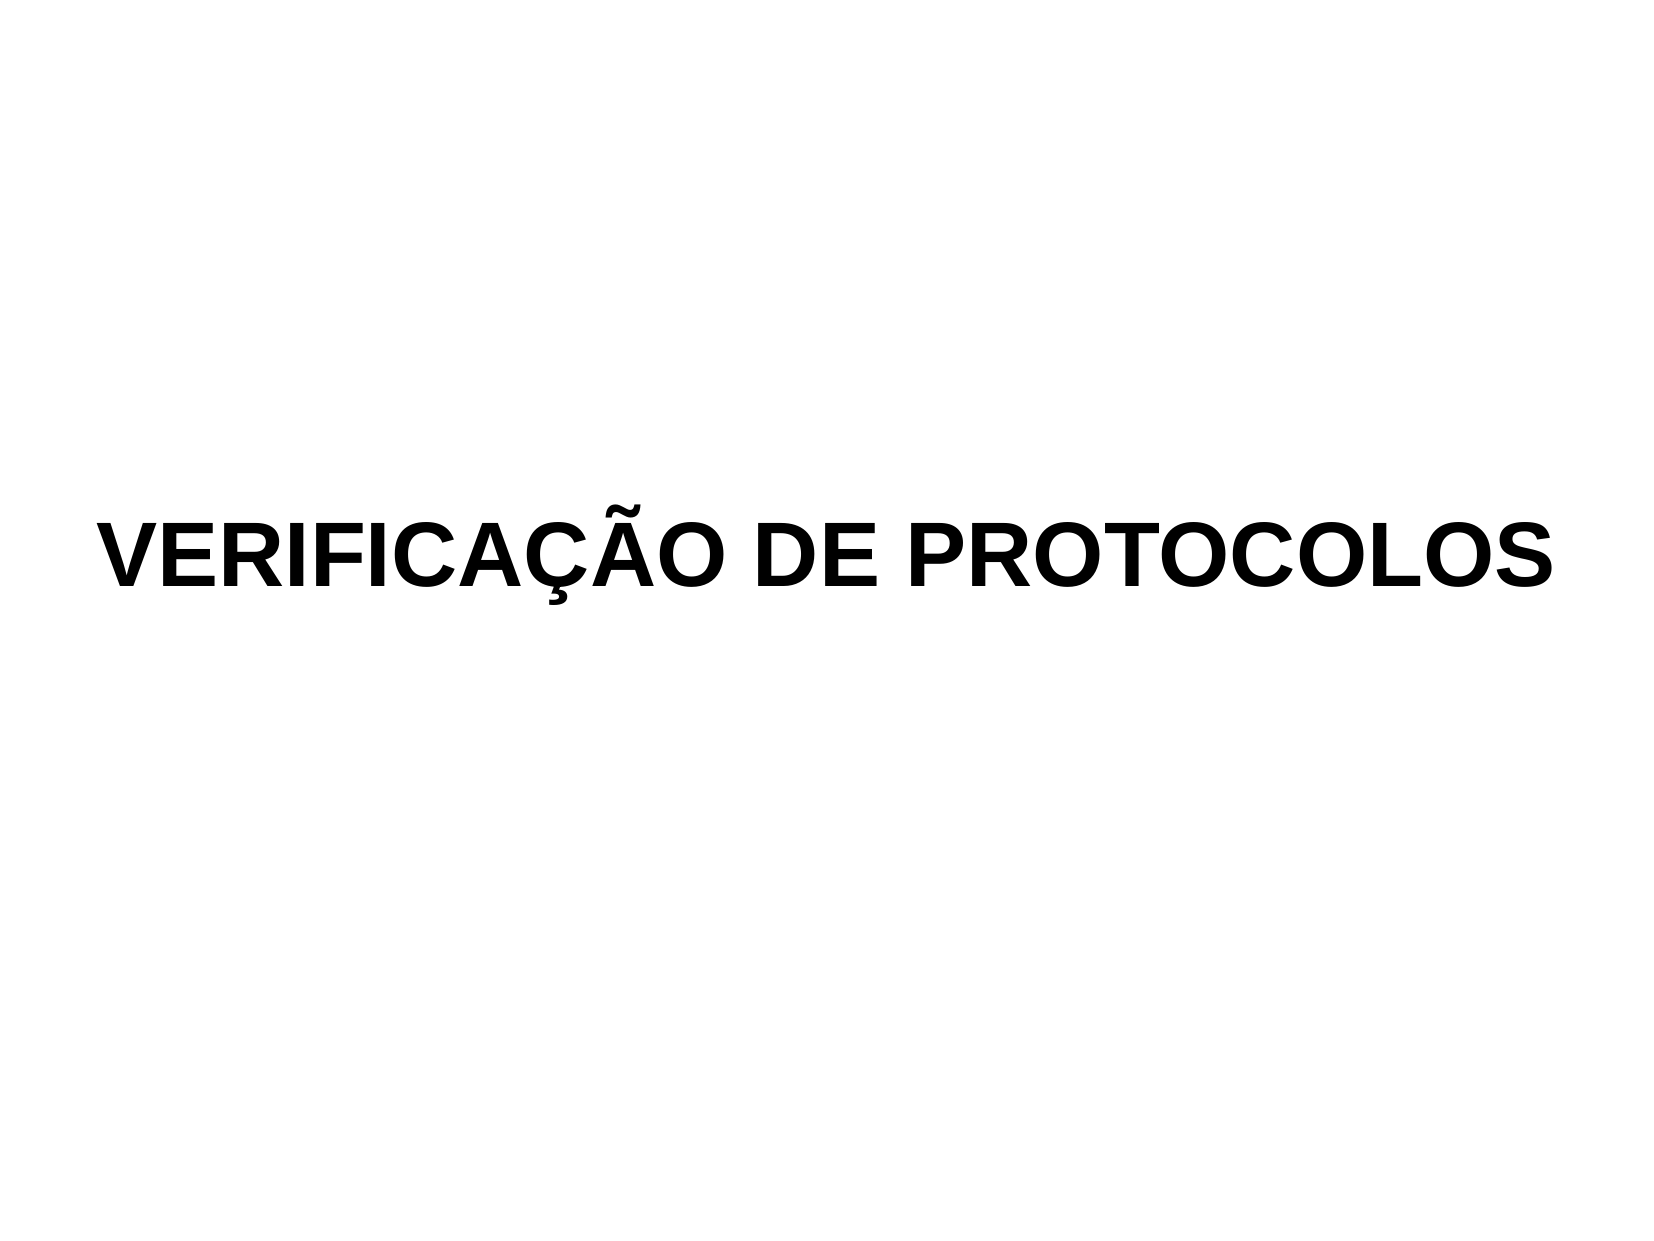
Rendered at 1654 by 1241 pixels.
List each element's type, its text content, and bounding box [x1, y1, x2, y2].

title VERIFICAÇÃO DE PROTOCOLOS [82, 451, 1571, 659]
